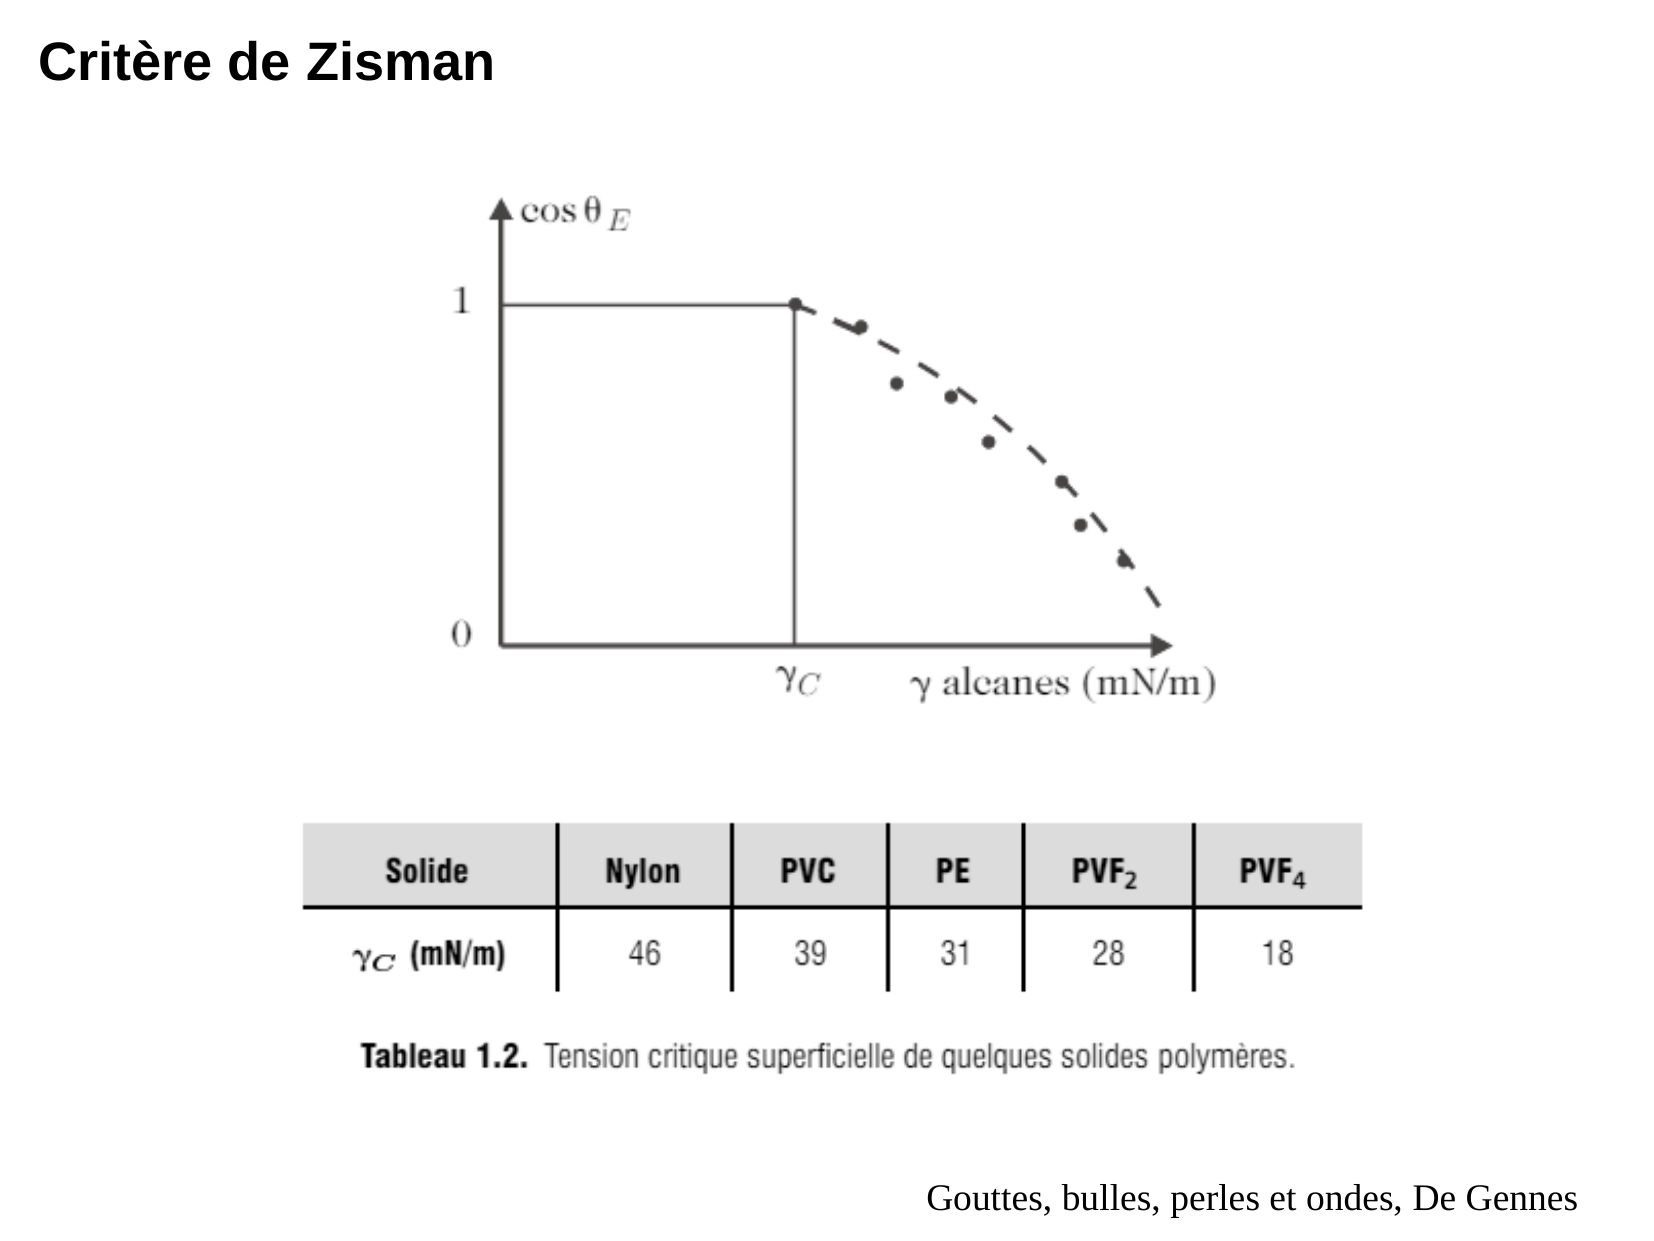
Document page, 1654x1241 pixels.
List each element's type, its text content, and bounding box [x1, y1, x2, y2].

picture [283, 801, 1373, 1099]
picture [421, 177, 1229, 732]
text_box Critère de Zisman [23, 23, 650, 101]
text_box Gouttes, bulles, perles et ondes, De Gennes [874, 1169, 1654, 1227]
